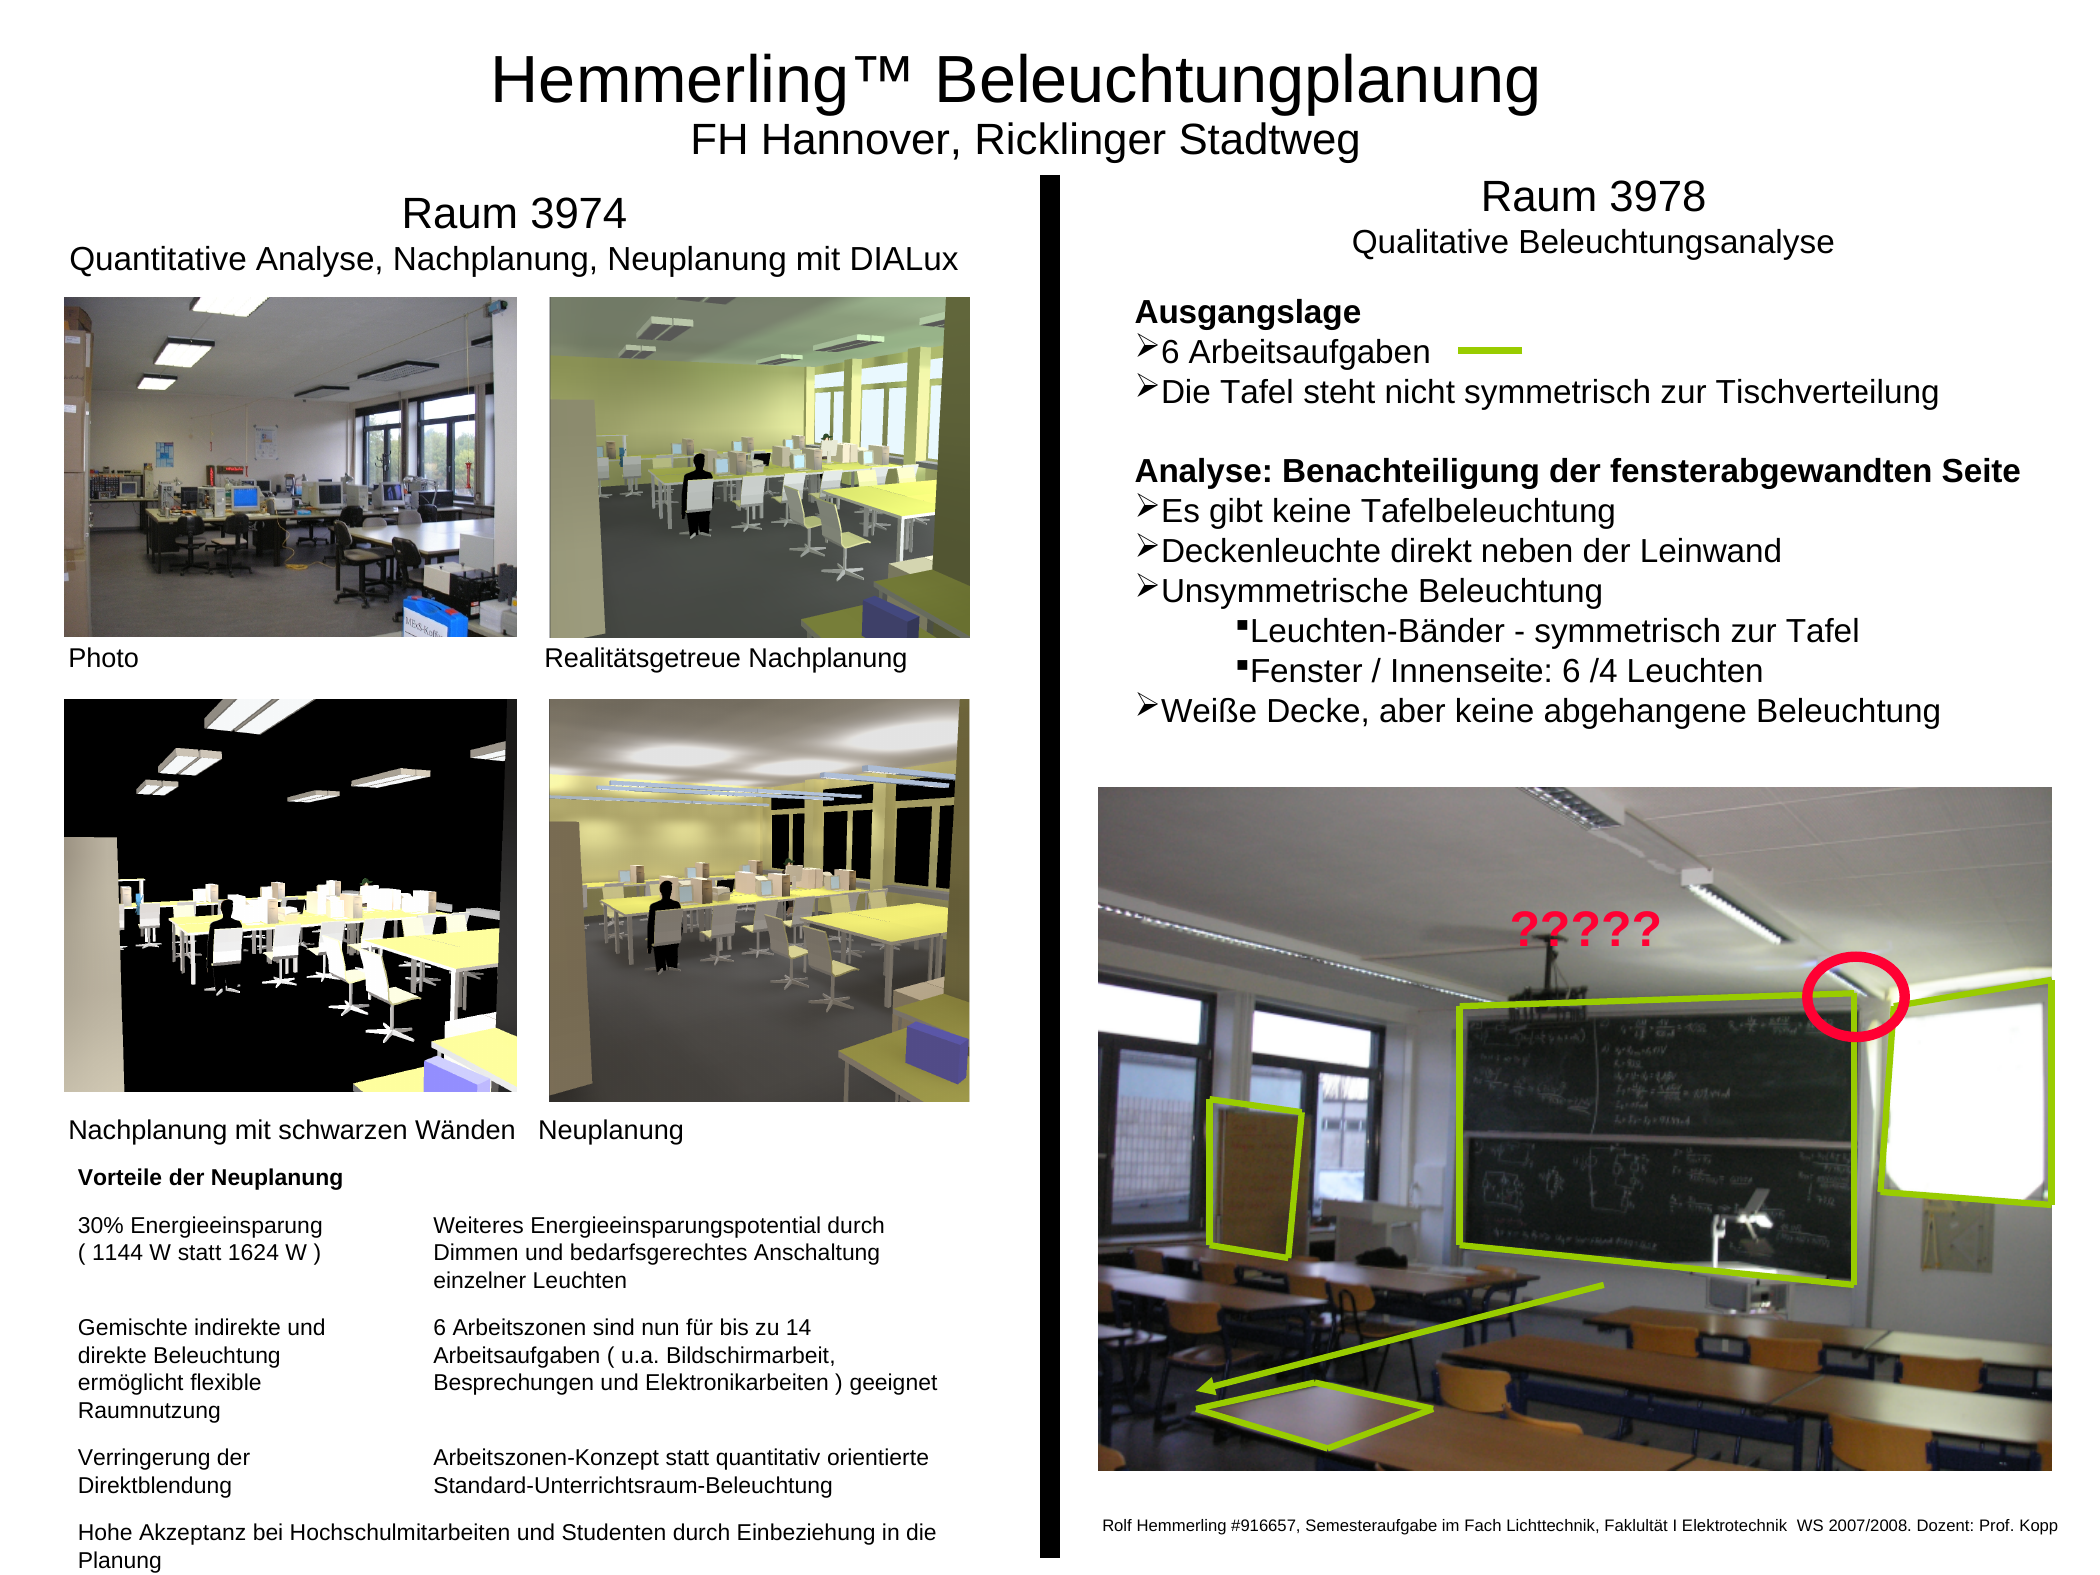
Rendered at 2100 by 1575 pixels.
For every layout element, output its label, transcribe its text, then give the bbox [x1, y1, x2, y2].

picture [549, 297, 970, 629]
text_box Nachplanung mit schwarzen Wänden Neuplanung [48, 1102, 970, 1155]
table_cell 6 Arbeitszonen sind nun für bis zu 14 Arbeitsaufgaben ( u.a. Bildschirmarbeit, Besprechungen und Elektronikarbeiten ) geeignet [414, 1303, 994, 1432]
text_box Rolf Hemmerling #916657, Semesteraufgabe im Fach Lichttechnik, Faklultät I Elektrotechnik WS 2007/2008. Dozent: Prof. Kopp [1082, 1504, 2084, 1546]
picture [1463, 999, 1851, 1281]
list Hemmerling™ Beleuchtungplanung FH Hannover, Ricklinger Stadtweg [80, 34, 1971, 175]
table_cell Verringerung der Direktblendung [59, 1433, 413, 1507]
picture [1098, 787, 2052, 1471]
text_box ????? [1489, 886, 1788, 980]
picture [64, 699, 517, 1092]
picture [64, 297, 517, 629]
picture [1814, 962, 1899, 1031]
picture [1884, 984, 2048, 1201]
picture [1813, 997, 1851, 1031]
text_box Photo Realitätsgetreue Nachplanung [48, 629, 970, 683]
text_box Raum 3974 Quantitative Analyse, Nachplanung, Neuplanung mit DIALux [49, 174, 981, 288]
table_cell 30% Energieeinsparung ( 1144 W statt 1624 W ) [59, 1201, 413, 1302]
table_cell Arbeitszonen-Konzept statt quantitativ orientierte Standard-Unterrichtsraum-Beleuchtung [414, 1433, 994, 1507]
text_box Ausgangslage 6 Arbeitsaufgaben Die Tafel steht nicht symmetrisch zur Tischverteilung Analyse: Benachteiligung der fensterabgewandten Seite Es gibt keine Tafelbeleuchtung Deckenleuchte direkt neben der Leinwand Unsymmetrische Beleuchtung Leuchten-Bänder - symmetrisch zur Tafel Fenster / Innenseite: 6 /4 Leuchten Weiße Decke, aber keine abgehangene Beleuchtung [1114, 279, 2044, 740]
table_cell Weiteres Energieeinsparungspotential durch Dimmen und bedarfsgerechtes Anschaltung einzelner Leuchten [414, 1201, 994, 1302]
table_cell Hohe Akzeptanz bei Hochschulmitarbeiten und Studenten durch Einbeziehung in die Planung [59, 1508, 994, 1575]
picture [549, 699, 970, 1102]
table_cell Gemischte indirekte und direkte Beleuchtung ermöglicht flexible Raumnutzung [59, 1303, 413, 1432]
table_header Vorteile der Neuplanung [59, 1154, 994, 1200]
text_box Raum 3978 Qualitative Beleuchtungsanalyse [1331, 157, 1856, 271]
